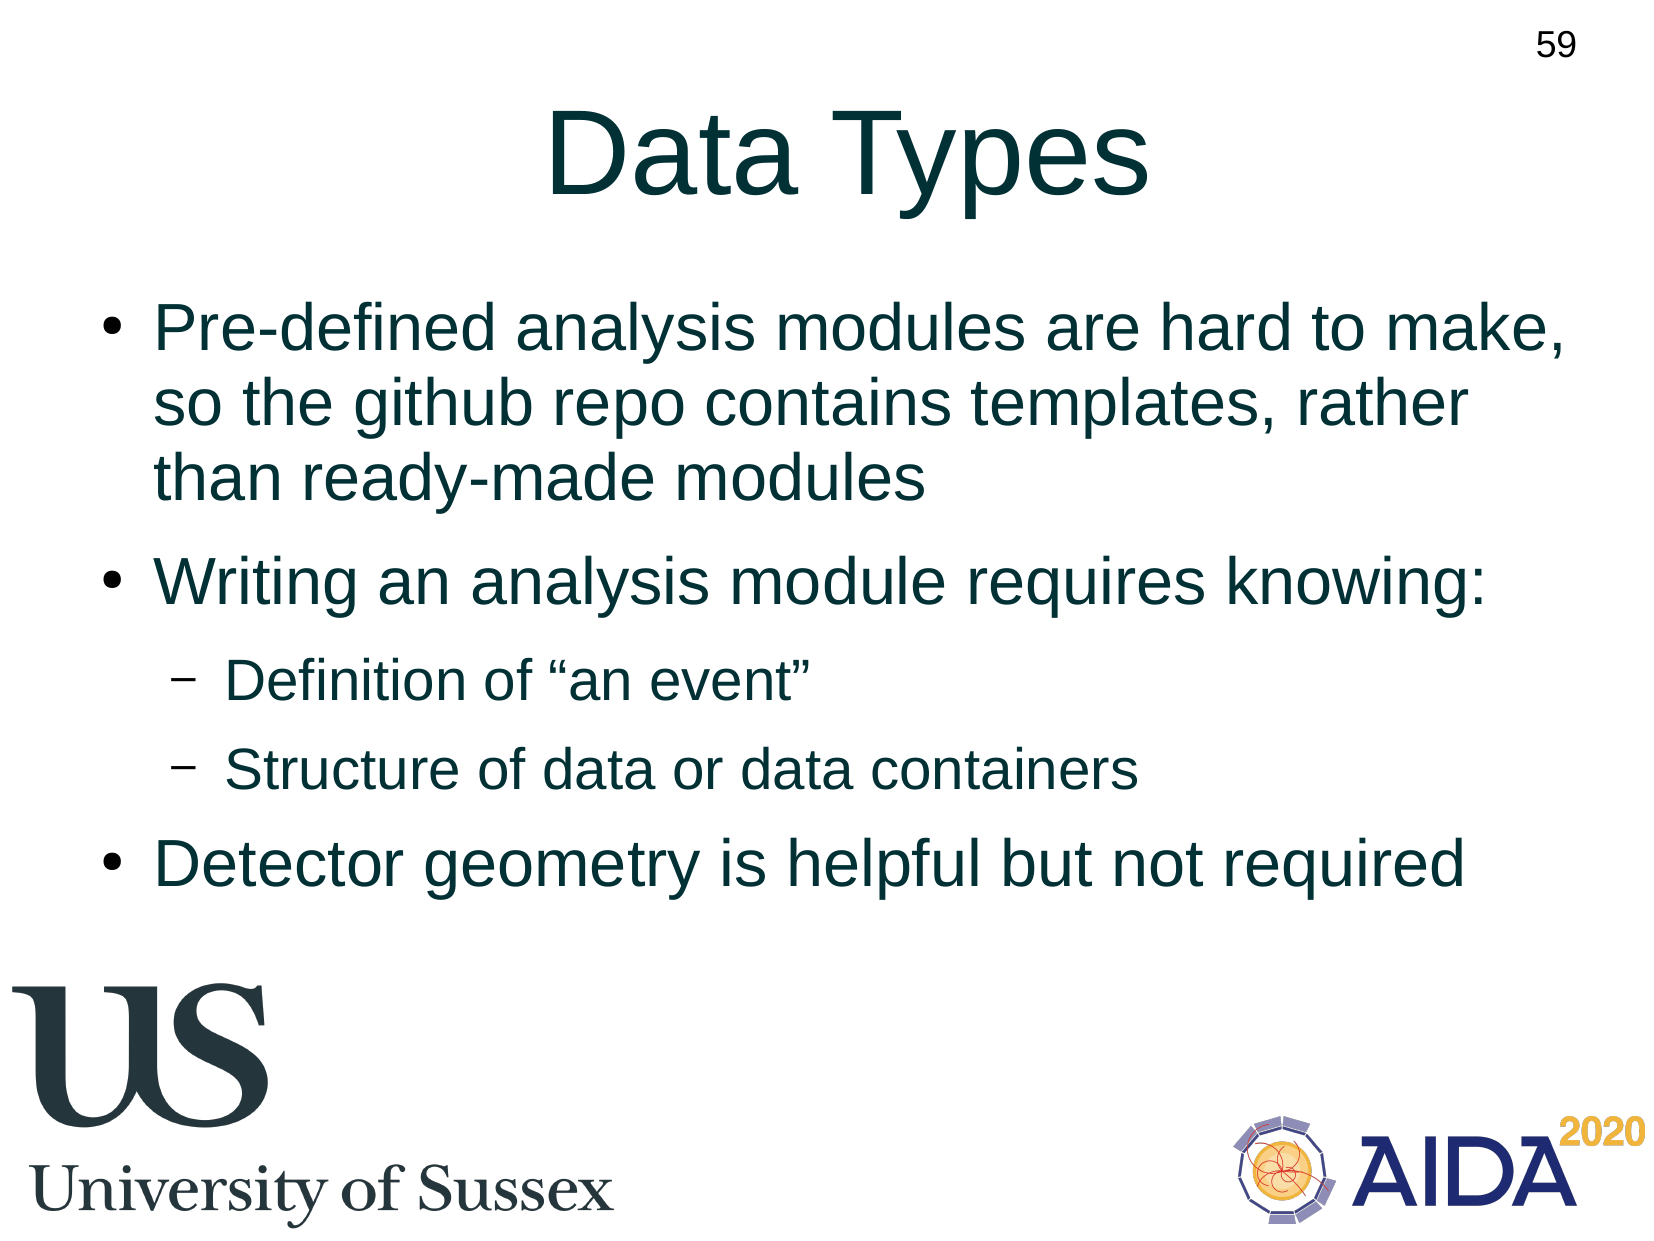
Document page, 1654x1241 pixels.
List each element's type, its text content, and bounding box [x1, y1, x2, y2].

text_box <number> [1521, 16, 1654, 84]
title Data Types [82, 49, 1571, 257]
picture [1233, 1116, 1645, 1224]
picture [11, 982, 615, 1229]
list Pre-defined analysis modules are hard to make, so the github repo contains templates, rather than ready-made modules Writing an analysis module requires knowing: Definition of “an event” Structure of data or data containers Detector geometry is helpful but not required [82, 290, 1571, 957]
